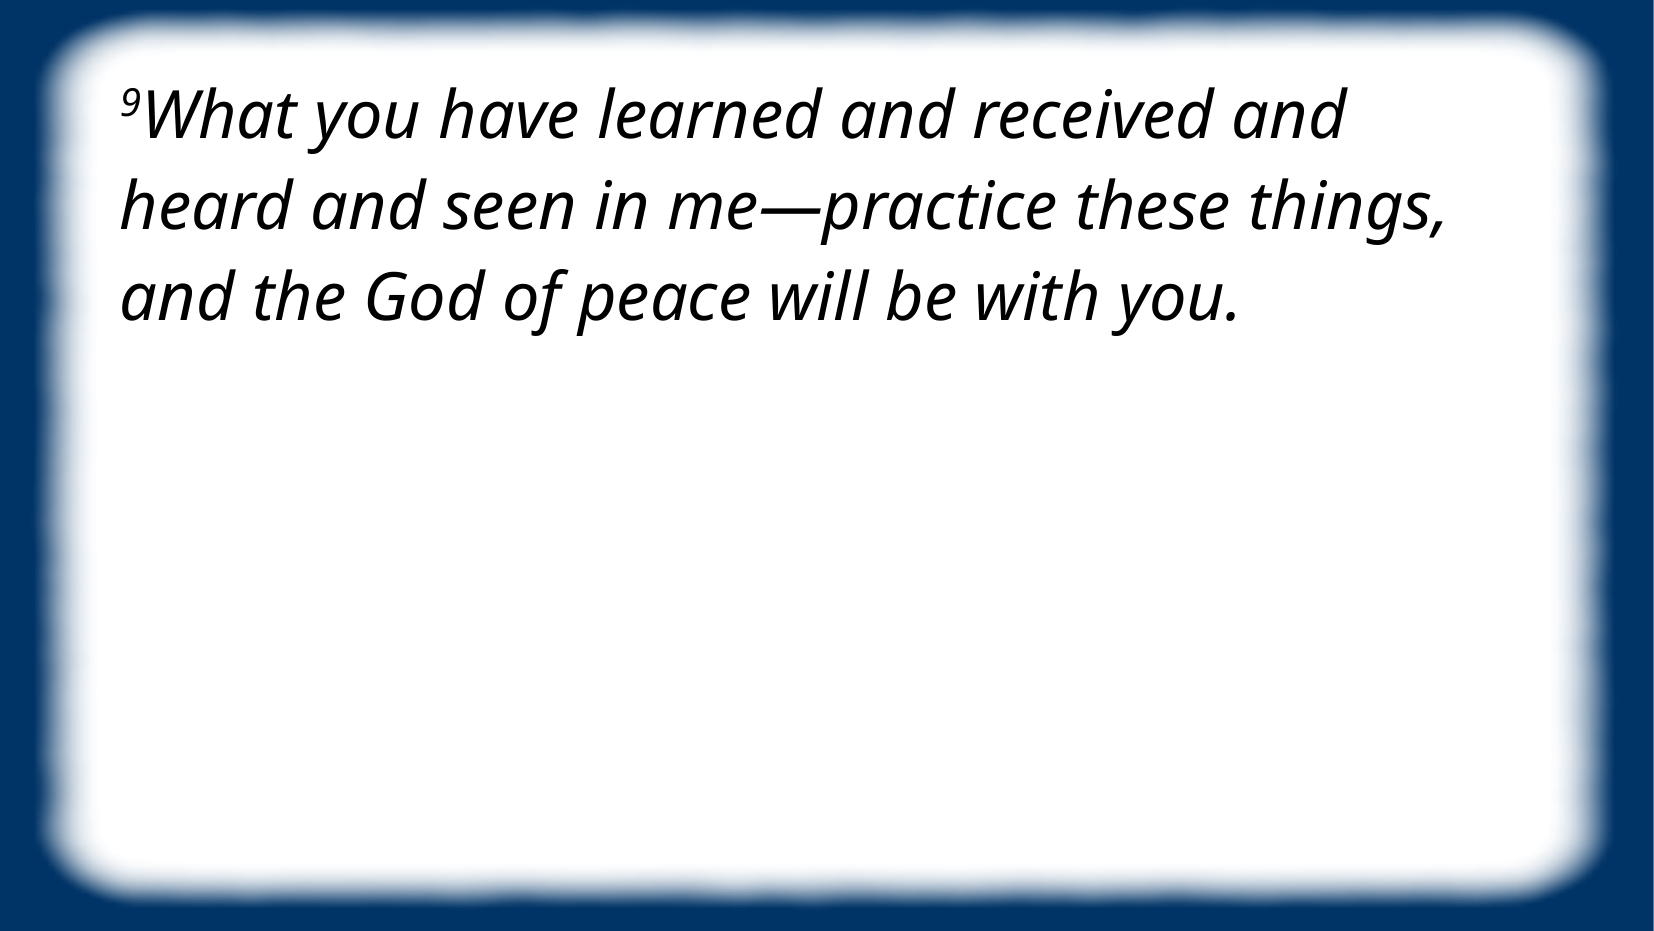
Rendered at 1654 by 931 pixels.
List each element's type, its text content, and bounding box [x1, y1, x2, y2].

picture [0, 0, 1654, 931]
text_box 9What you have learned and received and heard and seen in me—practice these things, and the God of peace will be with you. [105, 60, 1546, 342]
